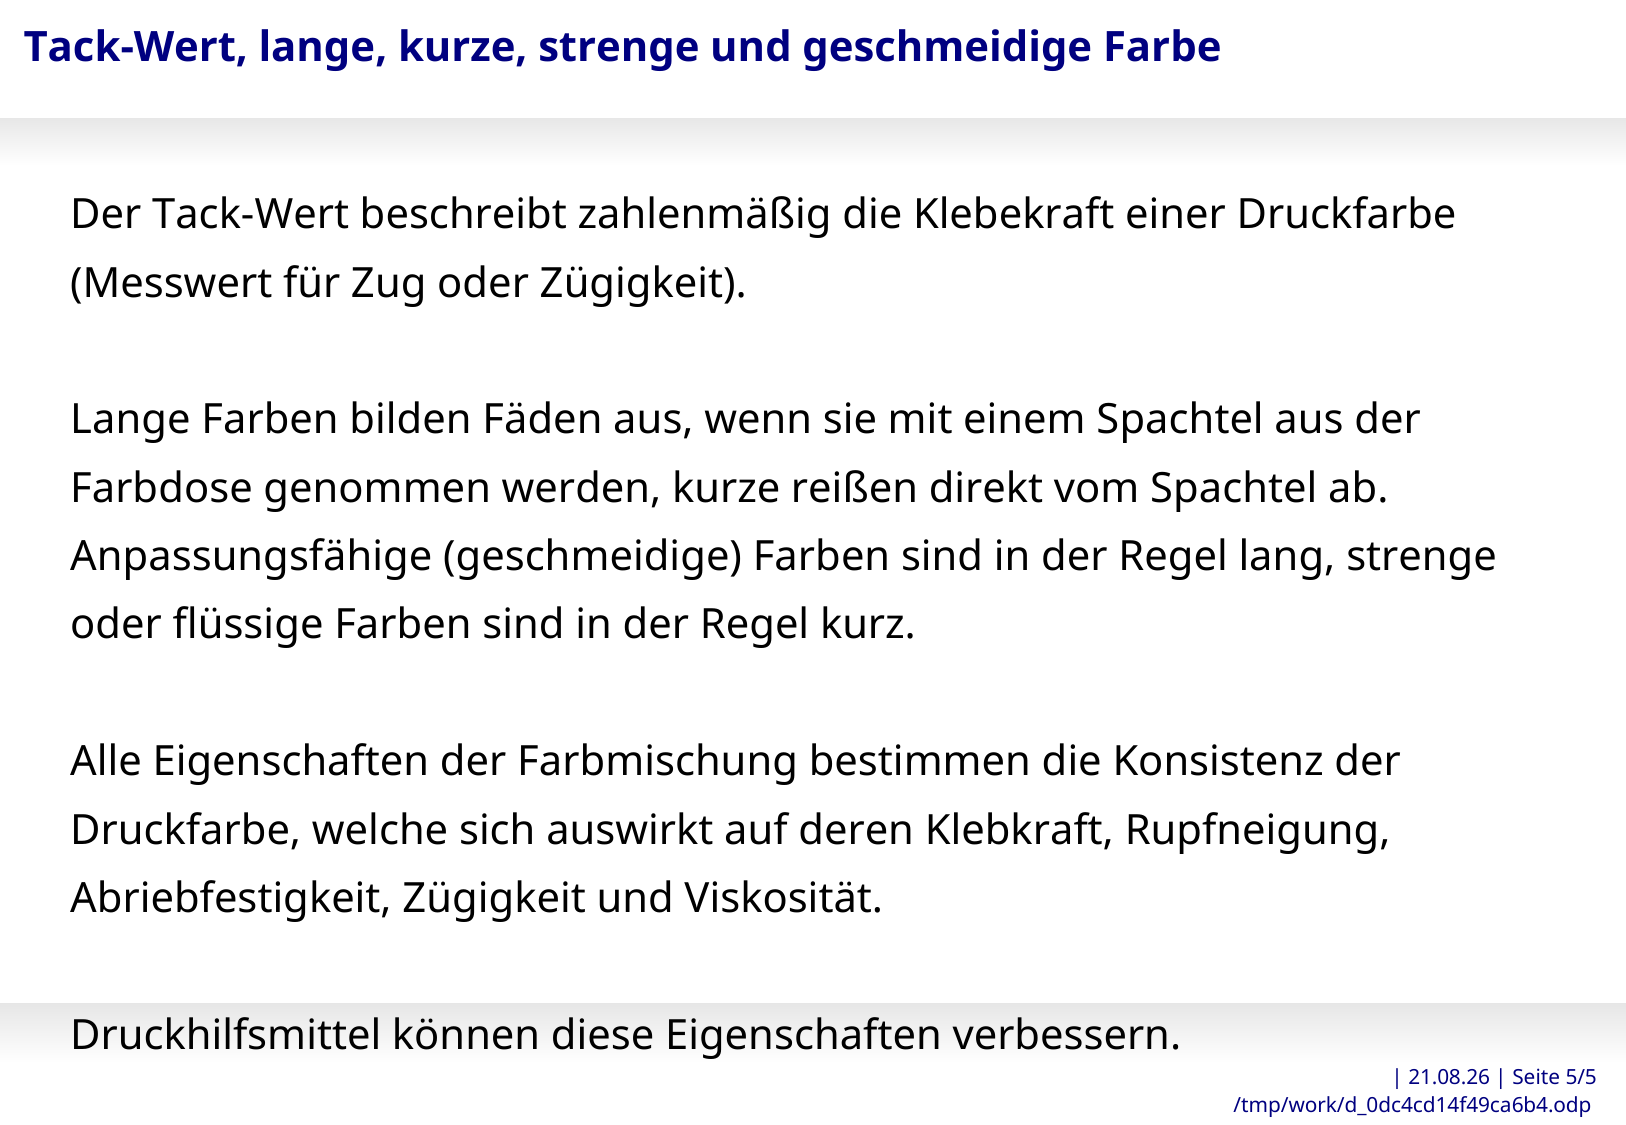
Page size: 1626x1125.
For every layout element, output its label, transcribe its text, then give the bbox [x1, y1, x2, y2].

title Tack-Wert, lange, kurze, strenge und geschmeidige Farbe [23, 5, 1600, 154]
list Der Tack-Wert beschreibt zahlenmäßig die Klebekraft einer Druckfarbe (Messwert für Zug oder Zügigkeit). Lange Farben bilden Fäden aus, wenn sie mit einem Spachtel aus der Farbdose genommen werden, kurze reißen direkt vom Spachtel ab. Anpassungsfähige (geschmeidige) Farben sind in der Regel lang, strenge oder flüssige Farben sind in der Regel kurz. Alle Eigenschaften der Farbmischung bestimmen die Konsistenz der Druckfarbe, welche sich auswirkt auf deren Klebkraft, Rupfneigung, Abriebfestigkeit, Zügigkeit und Viskosität. Druckhilfsmittel können diese Eigenschaften verbessern. [23, 172, 1588, 991]
